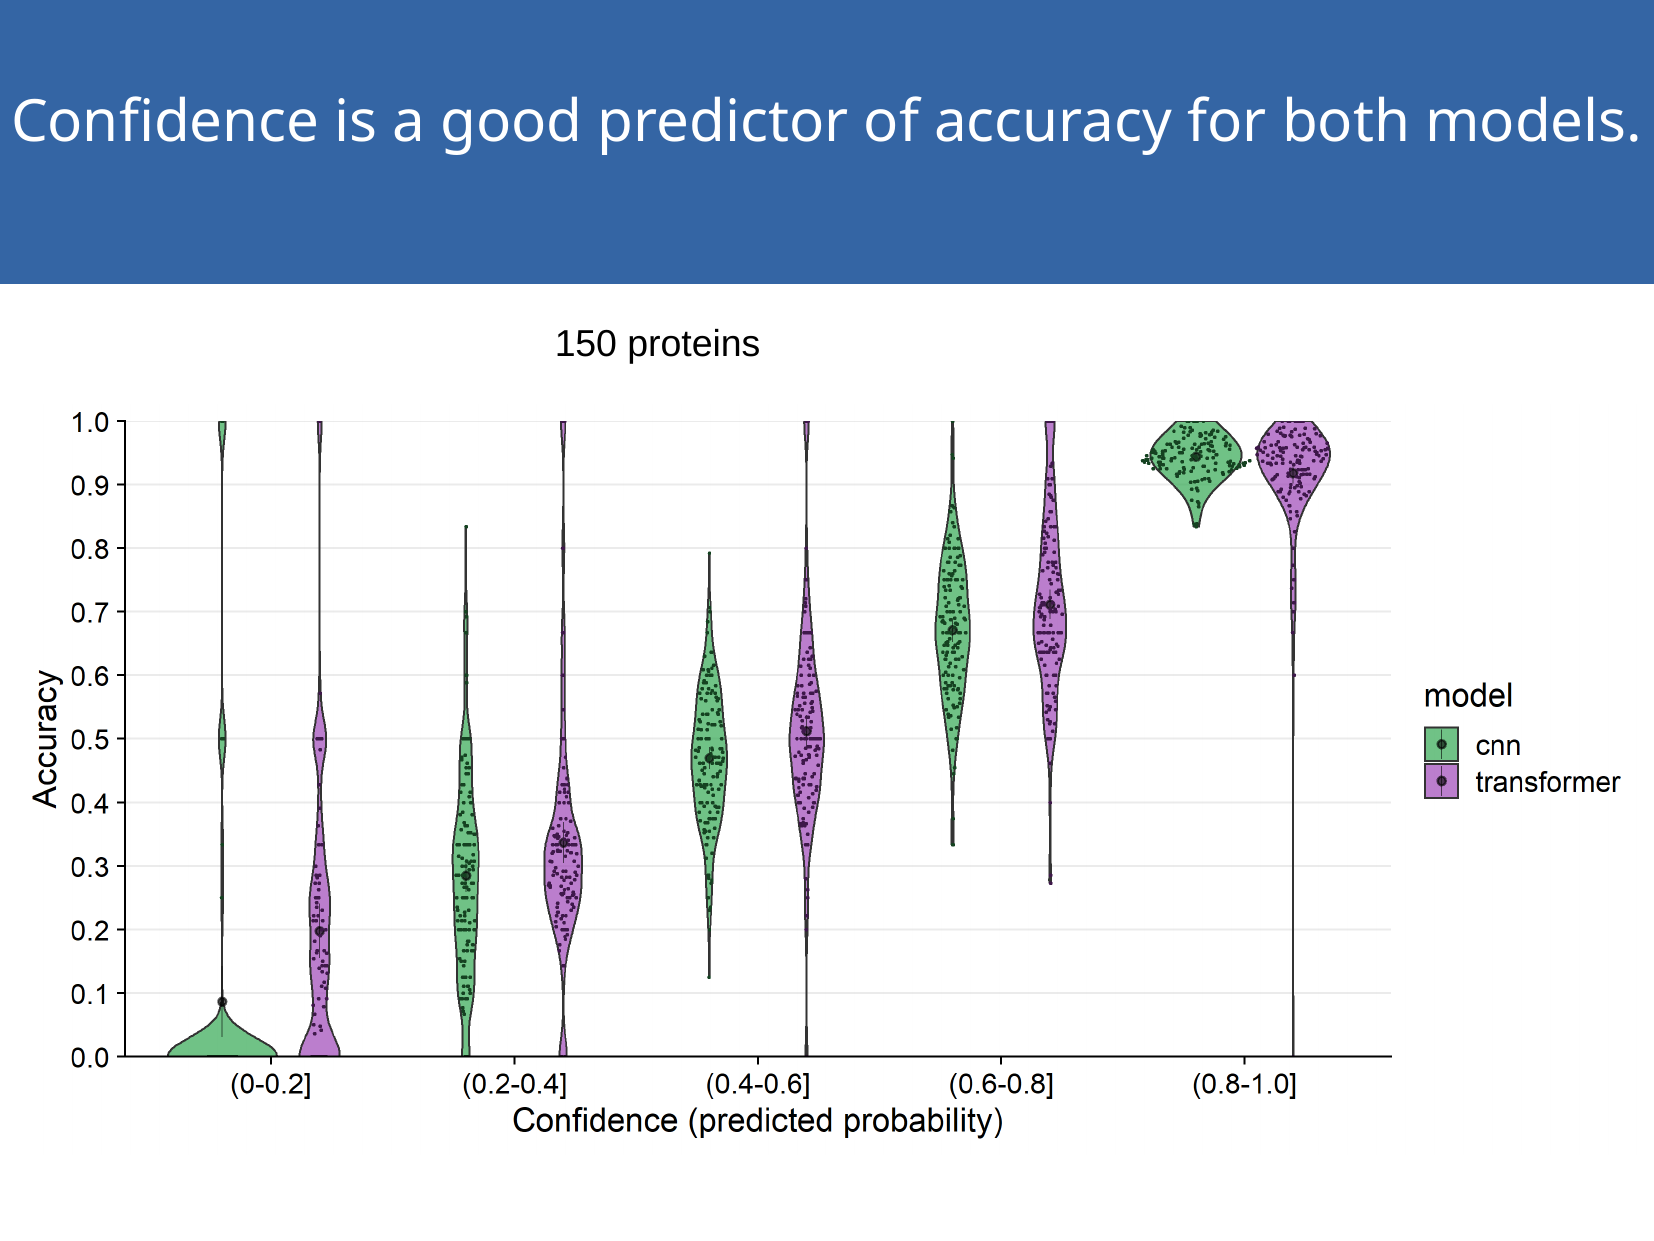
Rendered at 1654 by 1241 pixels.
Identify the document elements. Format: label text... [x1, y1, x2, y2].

picture [15, 404, 1637, 1155]
text_box Confidence is a good predictor of accuracy for both models. [0, 0, 1654, 284]
text_box 150 proteins [540, 315, 1036, 372]
